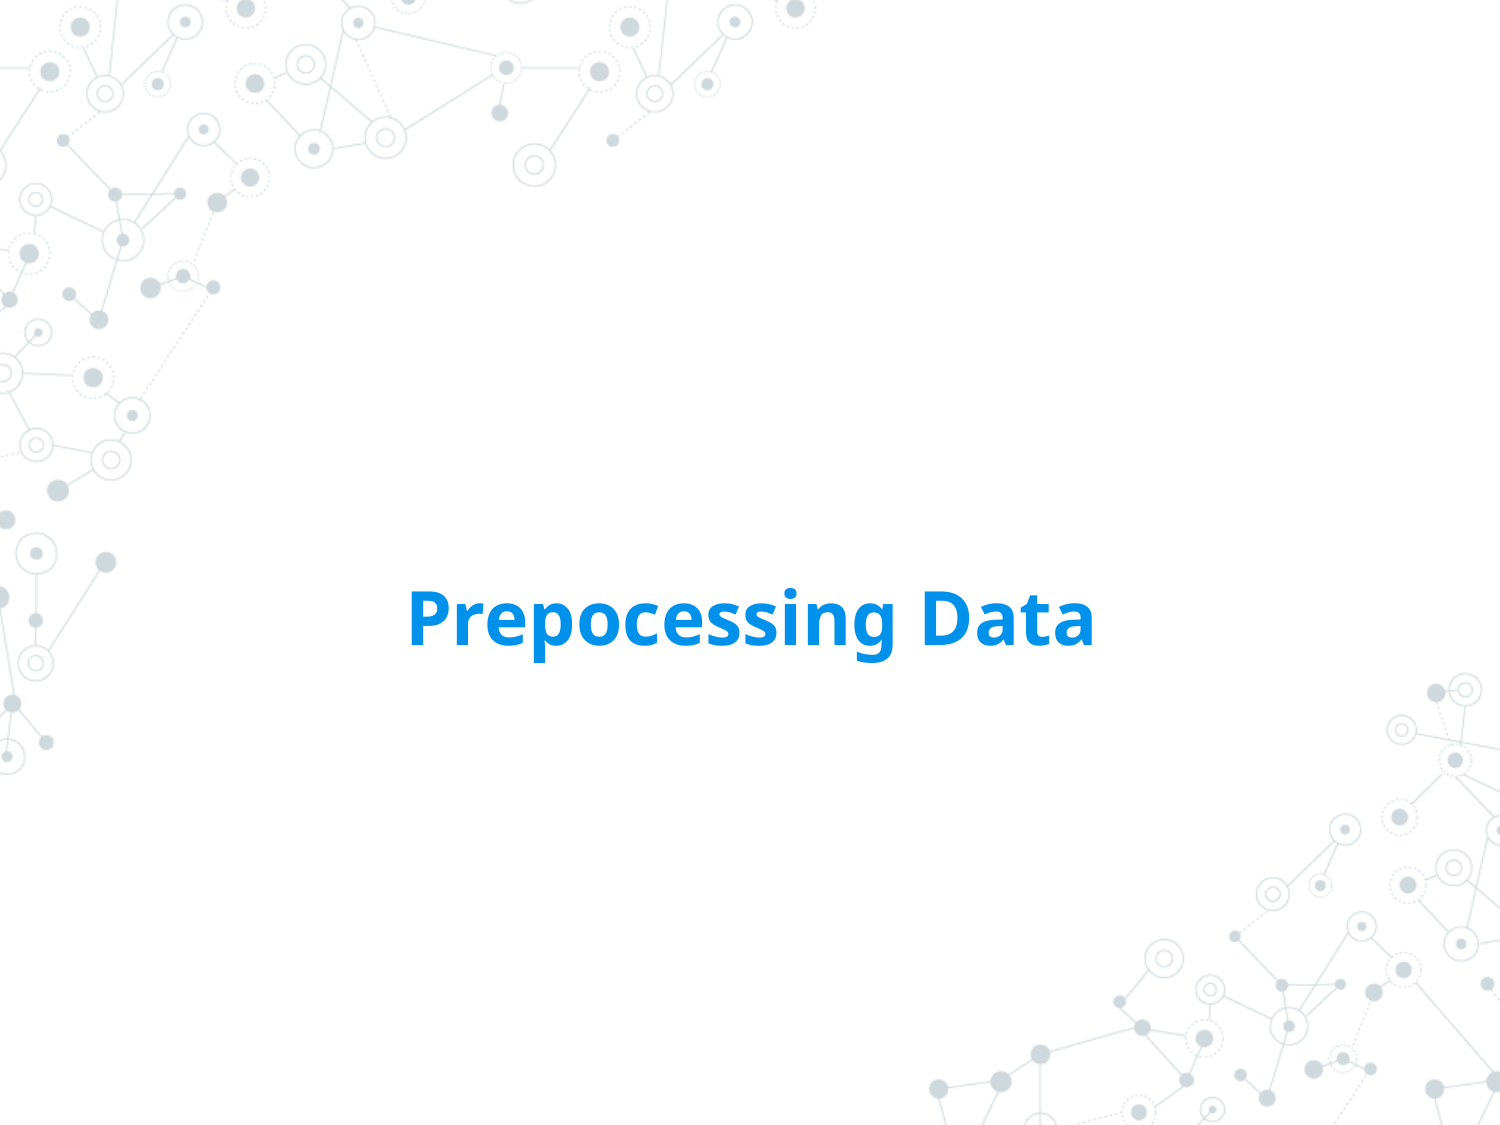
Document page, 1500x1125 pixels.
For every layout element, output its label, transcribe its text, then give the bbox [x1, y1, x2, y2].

title Prepocessing Data [390, 567, 1212, 676]
picture [0, 0, 1500, 1125]
